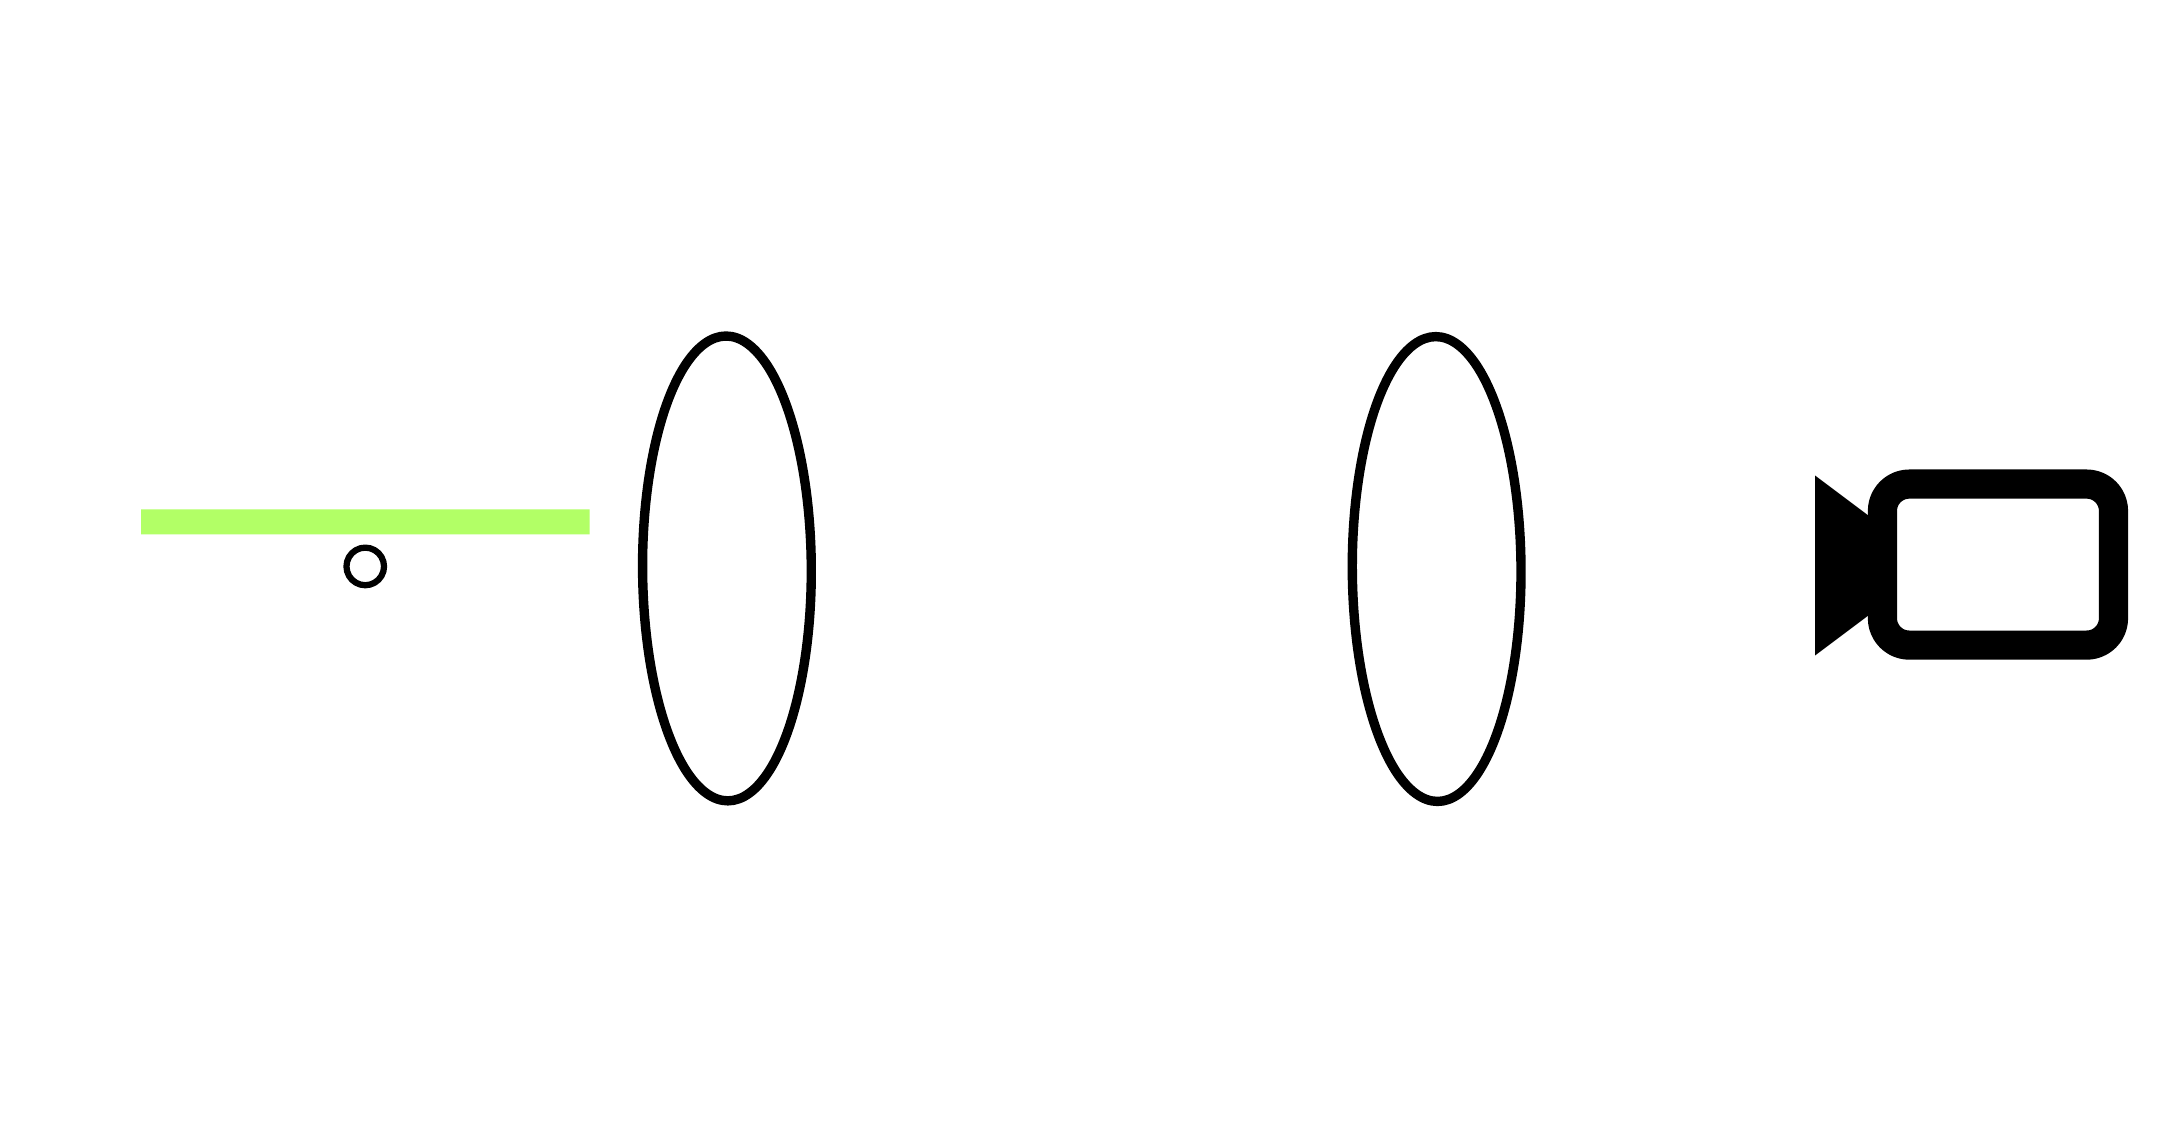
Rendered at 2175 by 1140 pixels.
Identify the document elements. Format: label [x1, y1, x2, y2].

text_box [642, 336, 812, 801]
text_box [1352, 336, 1522, 802]
text_box [1815, 475, 1876, 656]
text_box [1882, 484, 2114, 646]
